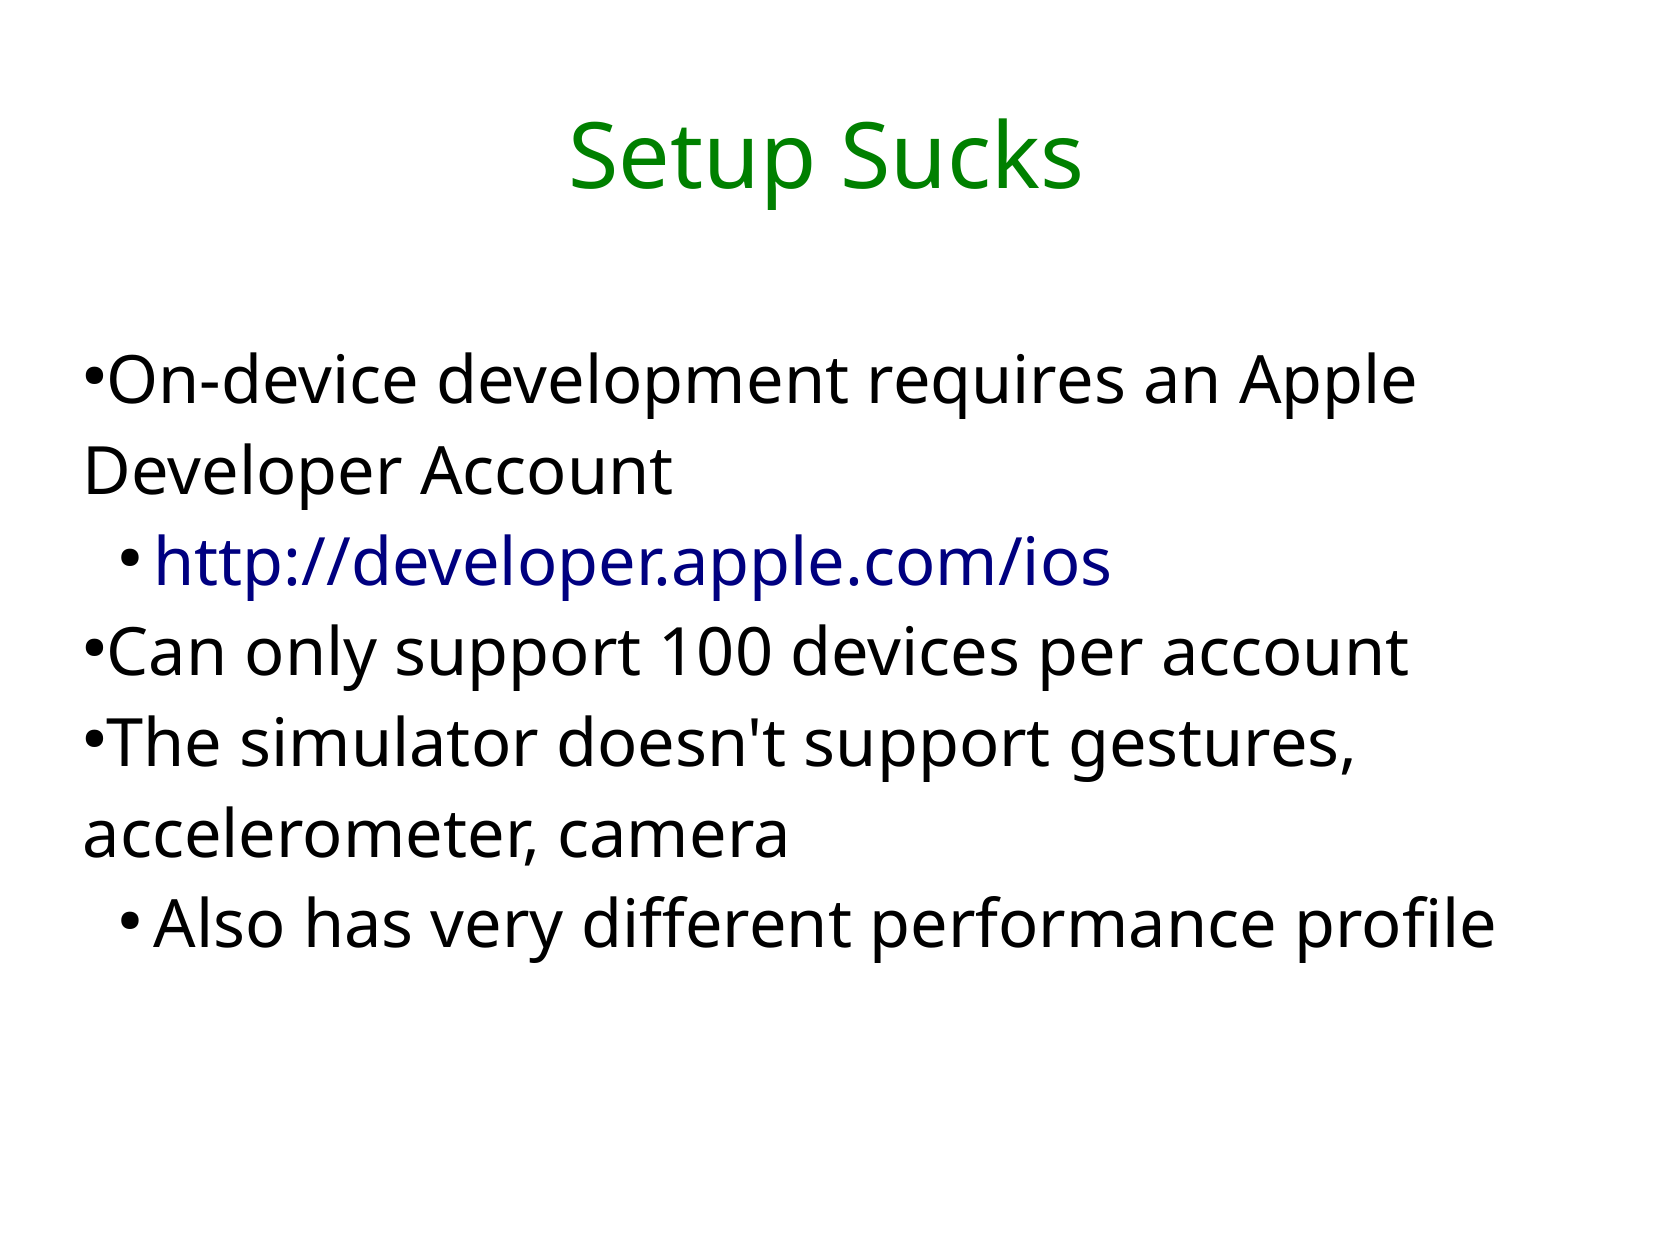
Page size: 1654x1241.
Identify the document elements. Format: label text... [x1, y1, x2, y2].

subtitle On-device development requires an Apple Developer Account http://developer.apple.com/ios Can only support 100 devices per account The simulator doesn't support gestures, accelerometer, camera Also has very different performance profile [82, 290, 1538, 1010]
title Setup Sucks [82, 49, 1571, 257]
